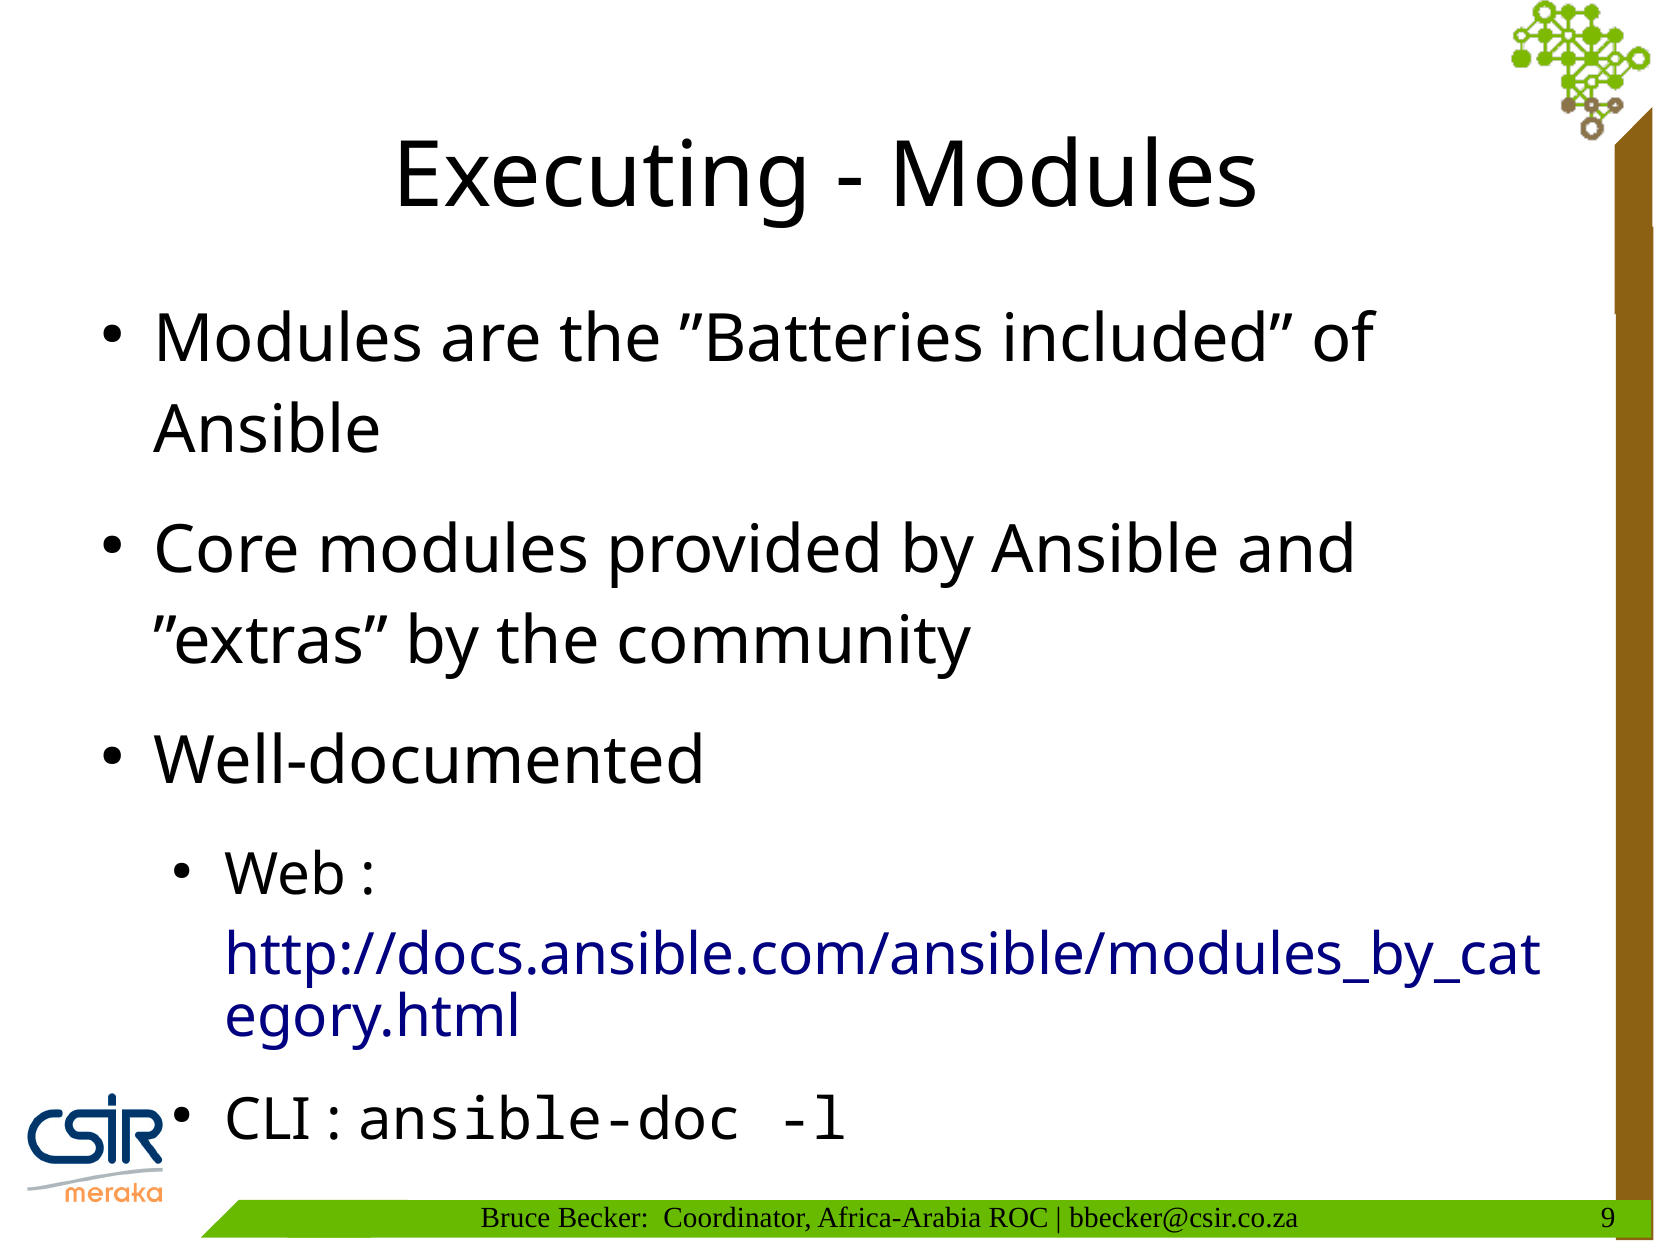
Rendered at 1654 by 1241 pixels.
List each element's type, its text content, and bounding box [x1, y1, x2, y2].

picture [12, 1074, 178, 1225]
list Modules are the ”Batteries included” of Ansible Core modules provided by Ansible and ”extras” by the community Well-documented Web : http://docs.ansible.com/ansible/modules_by_category.html CLI : ansible-doc -l [82, 290, 1571, 1010]
picture [1503, 0, 1654, 144]
title Executing - Modules [82, 67, 1571, 275]
